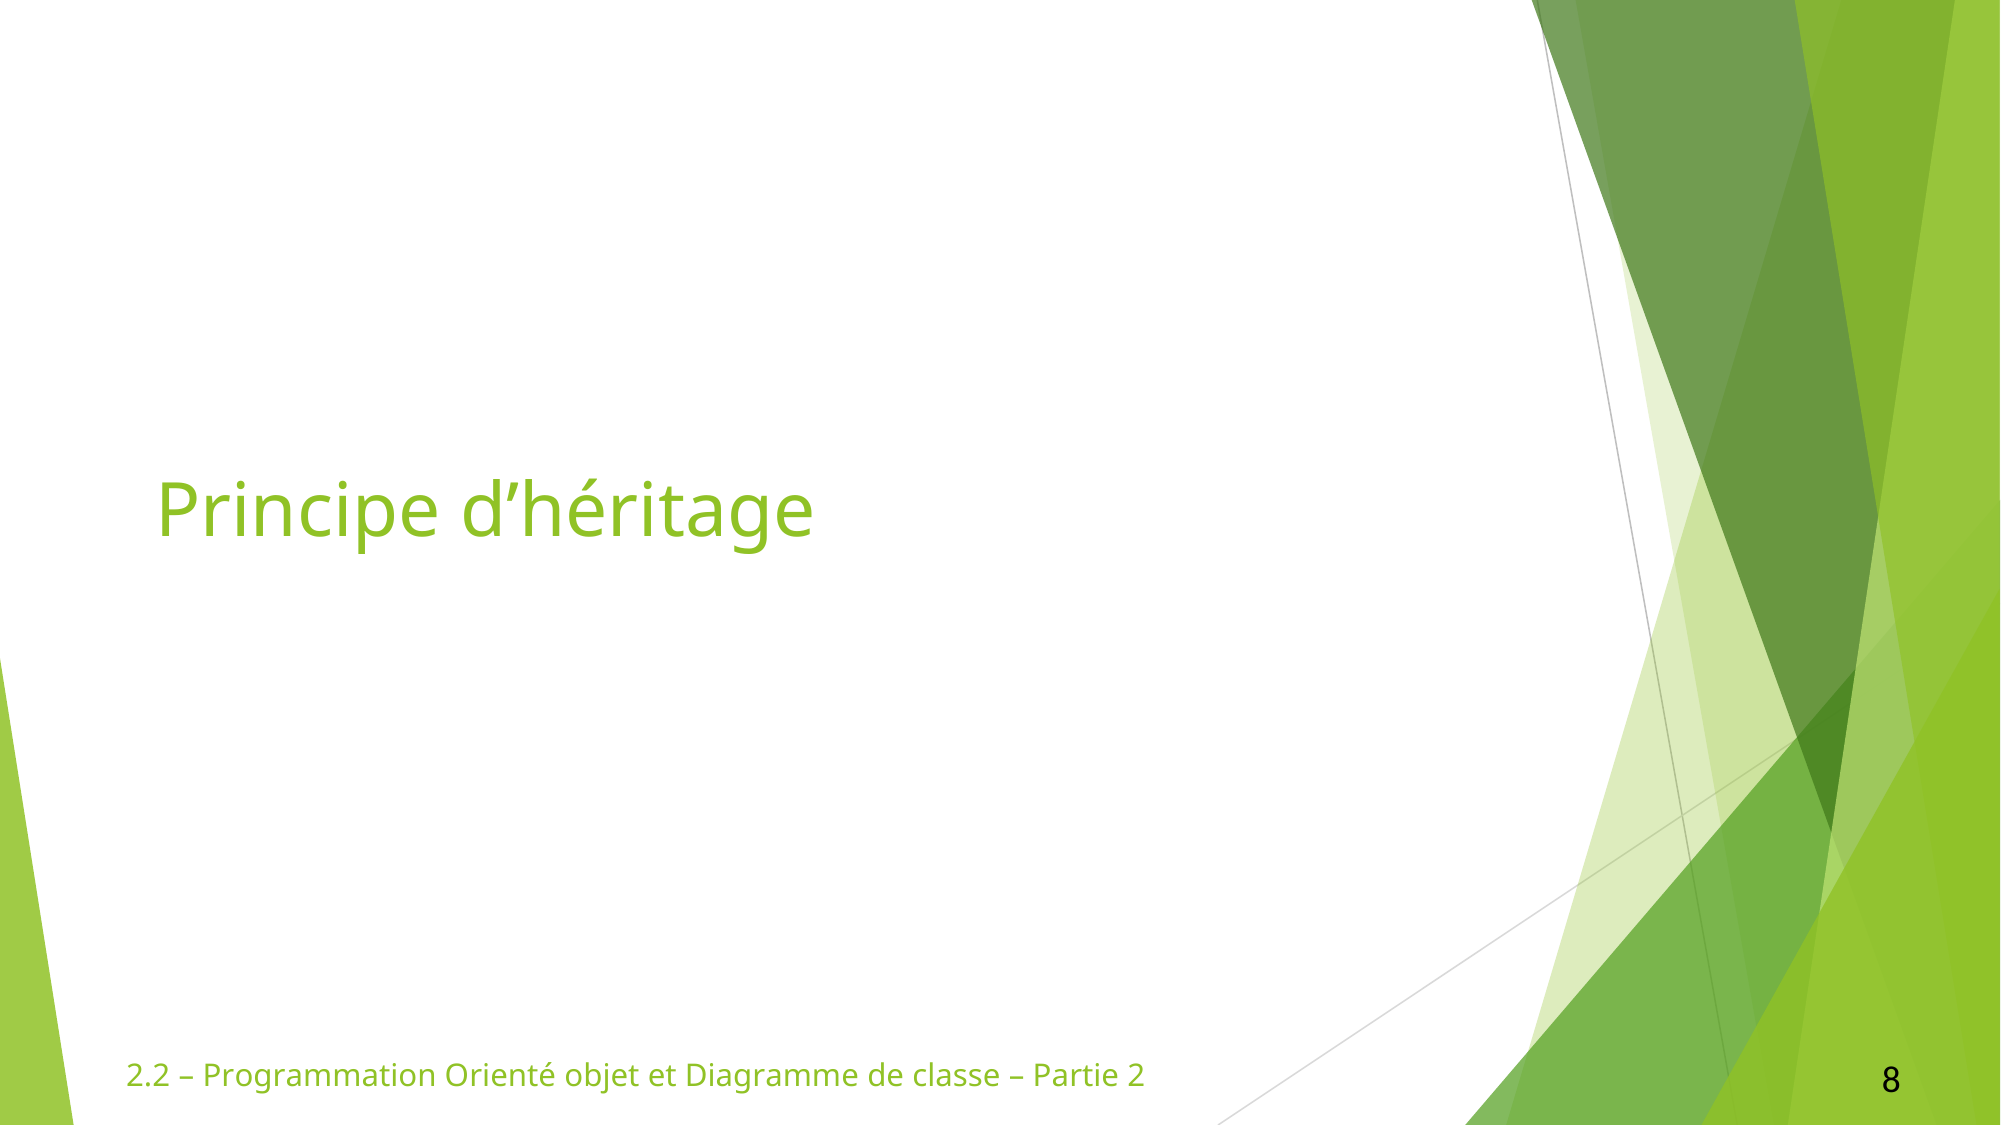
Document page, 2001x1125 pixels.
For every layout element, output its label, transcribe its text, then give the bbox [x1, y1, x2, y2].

title Principe d’héritage [140, 454, 1551, 671]
text_box 2.2 – Programmation Orienté objet et Diagramme de classe – Partie 2 [111, 1047, 1210, 1109]
text_box [1866, 1047, 1979, 1108]
